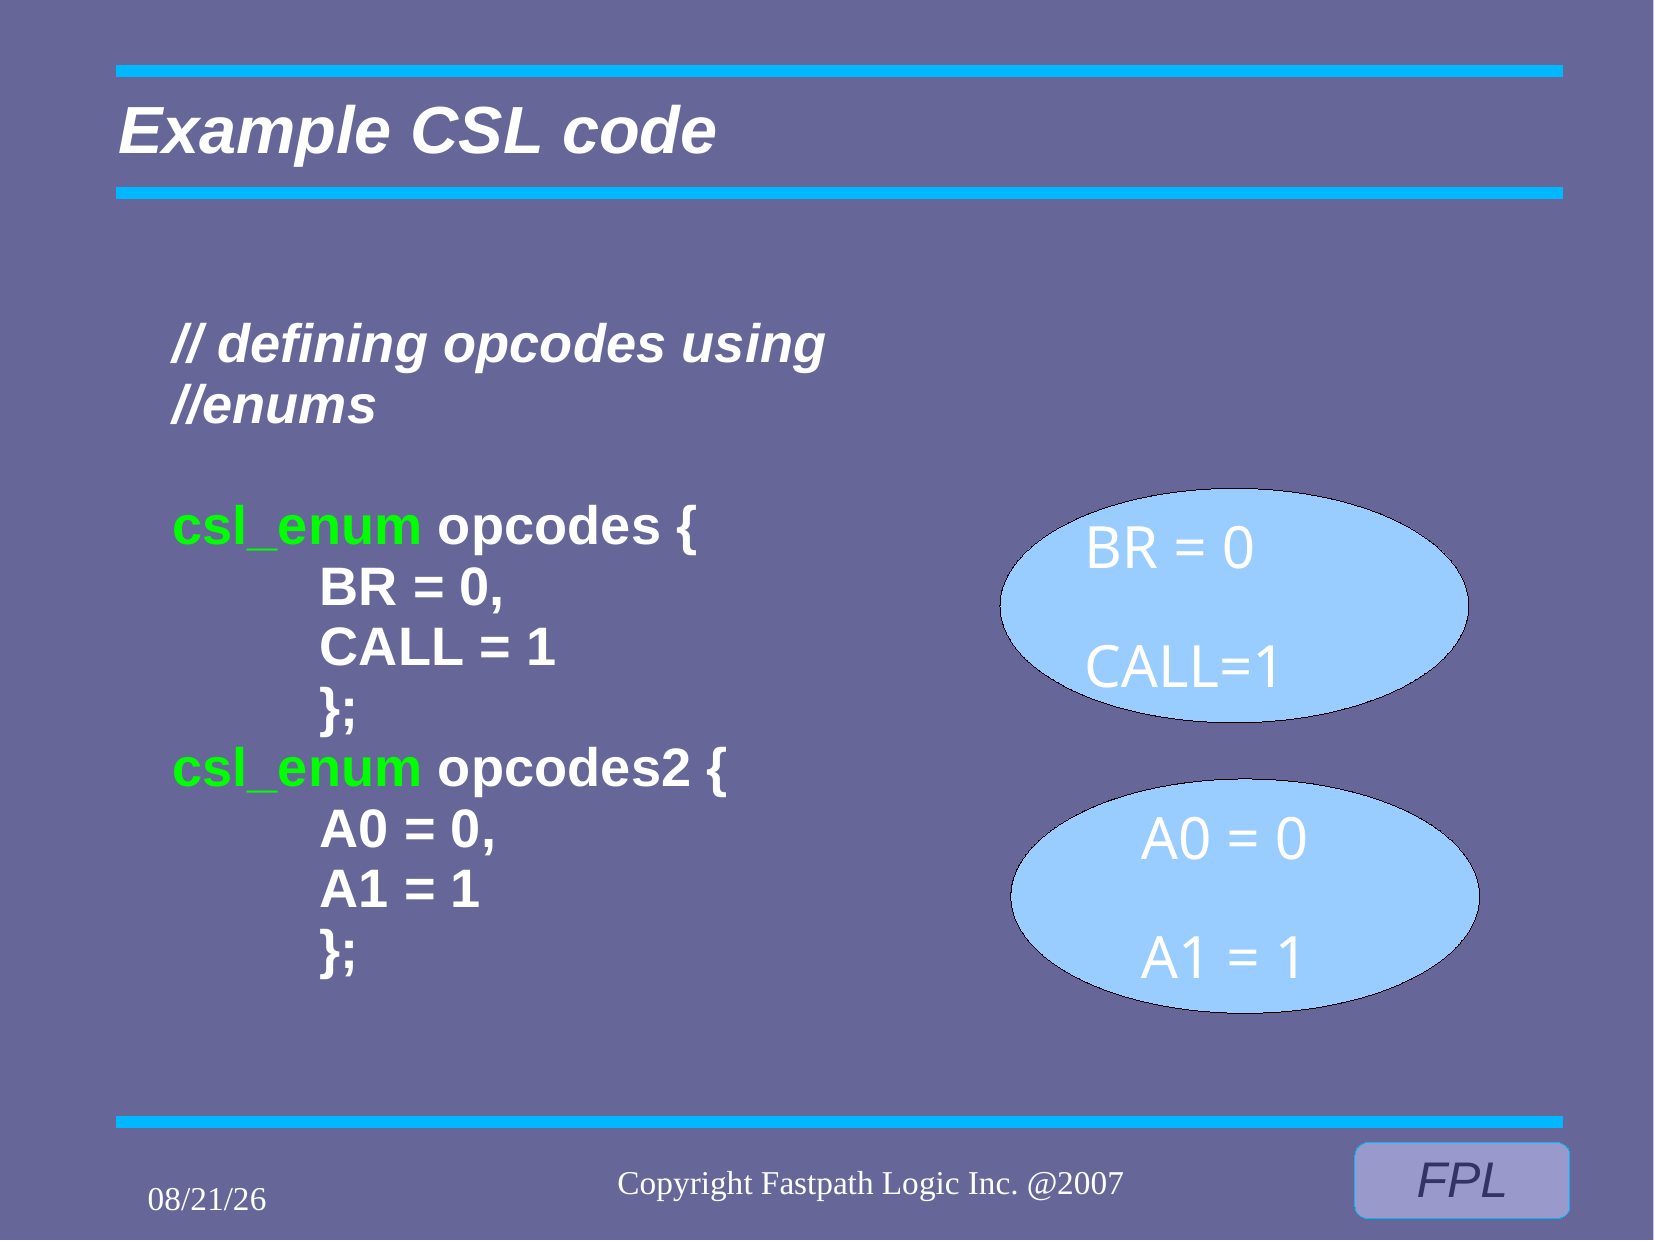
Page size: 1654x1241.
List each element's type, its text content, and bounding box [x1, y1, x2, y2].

text_box // defining opcodes using //enums csl_enum opcodes { BR = 0, CALL = 1 }; csl_enum opcodes2 { A0 = 0, A1 = 1 }; [172, 219, 905, 1098]
title Example CSL code [118, 41, 1531, 219]
text_box BR = 0 CALL=1 [999, 488, 1469, 723]
text_box A0 = 0 A1 = 1 [1010, 778, 1480, 1014]
